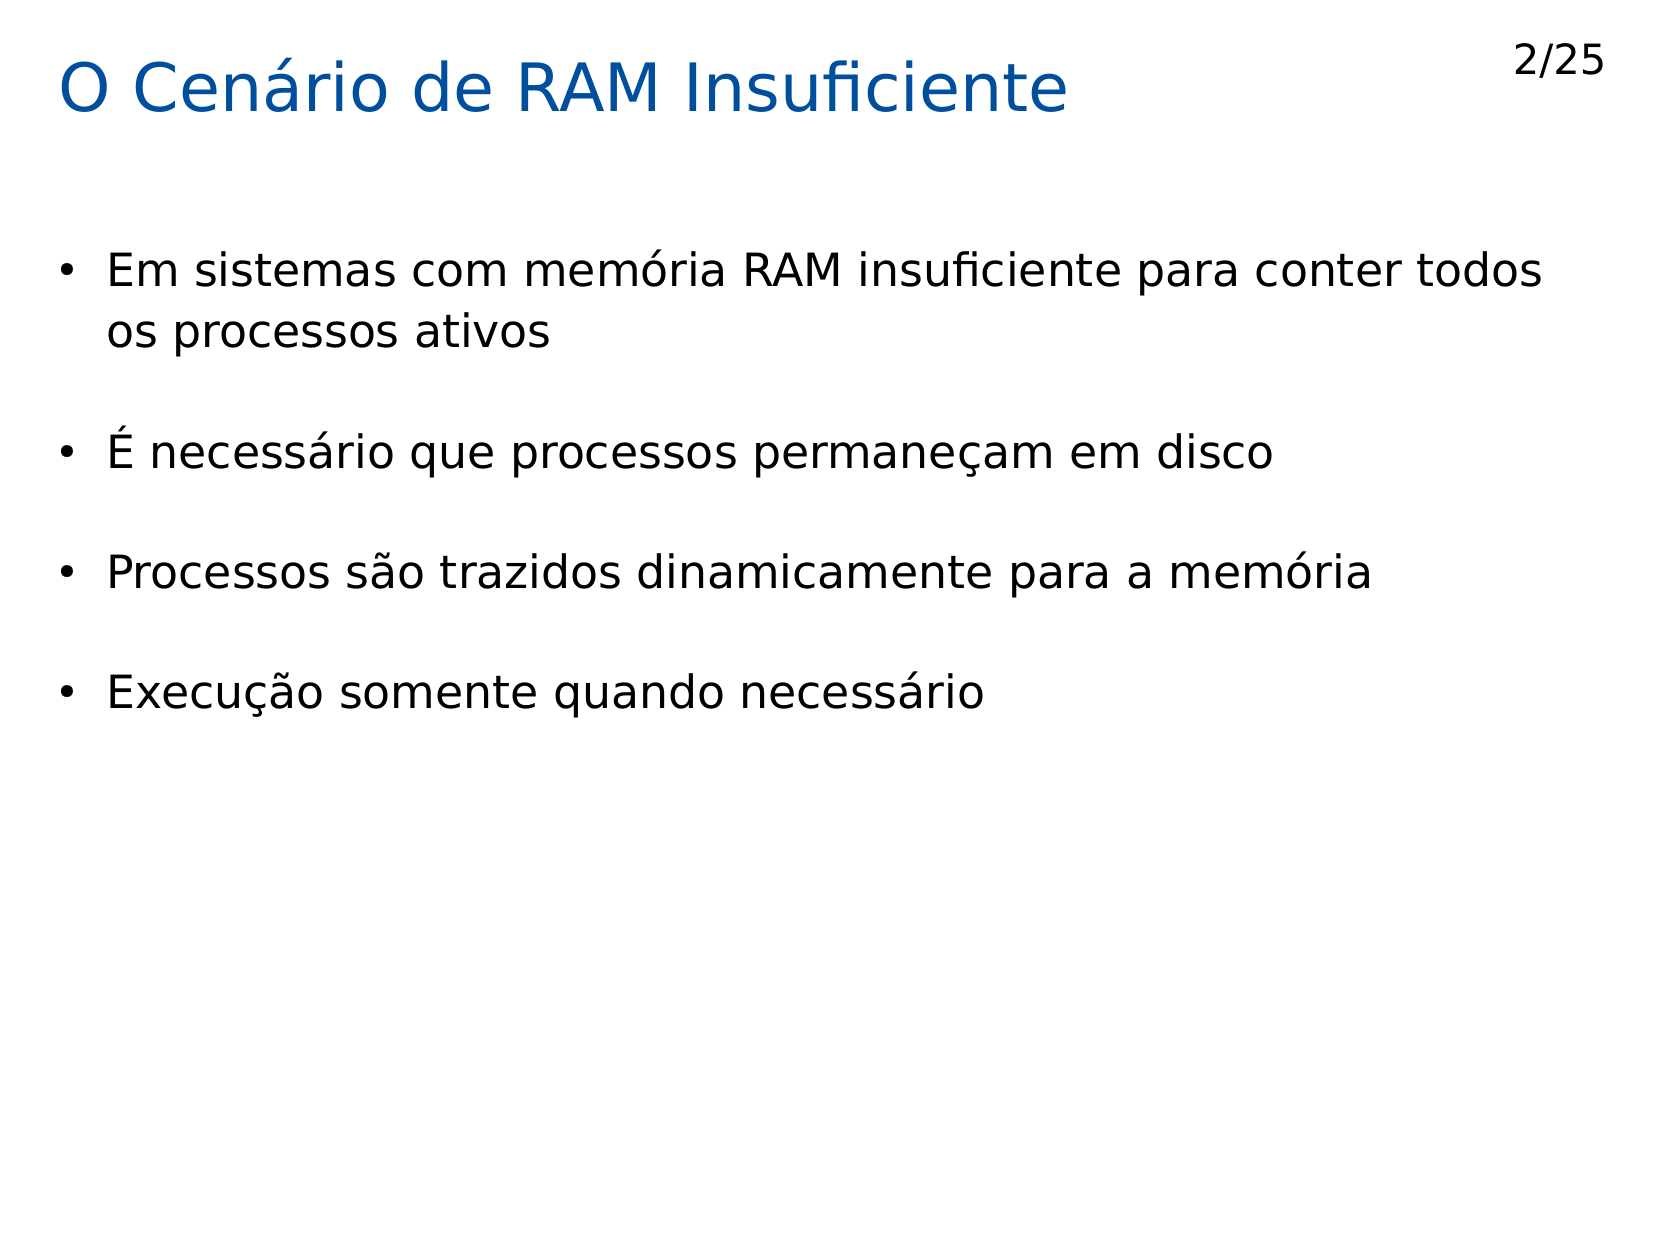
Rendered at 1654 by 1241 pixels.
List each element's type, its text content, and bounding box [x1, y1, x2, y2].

list Em sistemas com memória RAM insuficiente para conter todos os processos ativos É necessário que processos permaneçam em disco Processos são trazidos dinamicamente para a memória Execução somente quando necessário [59, 236, 1595, 1211]
title O Cenário de RAM Insuficiente [59, 29, 1506, 148]
